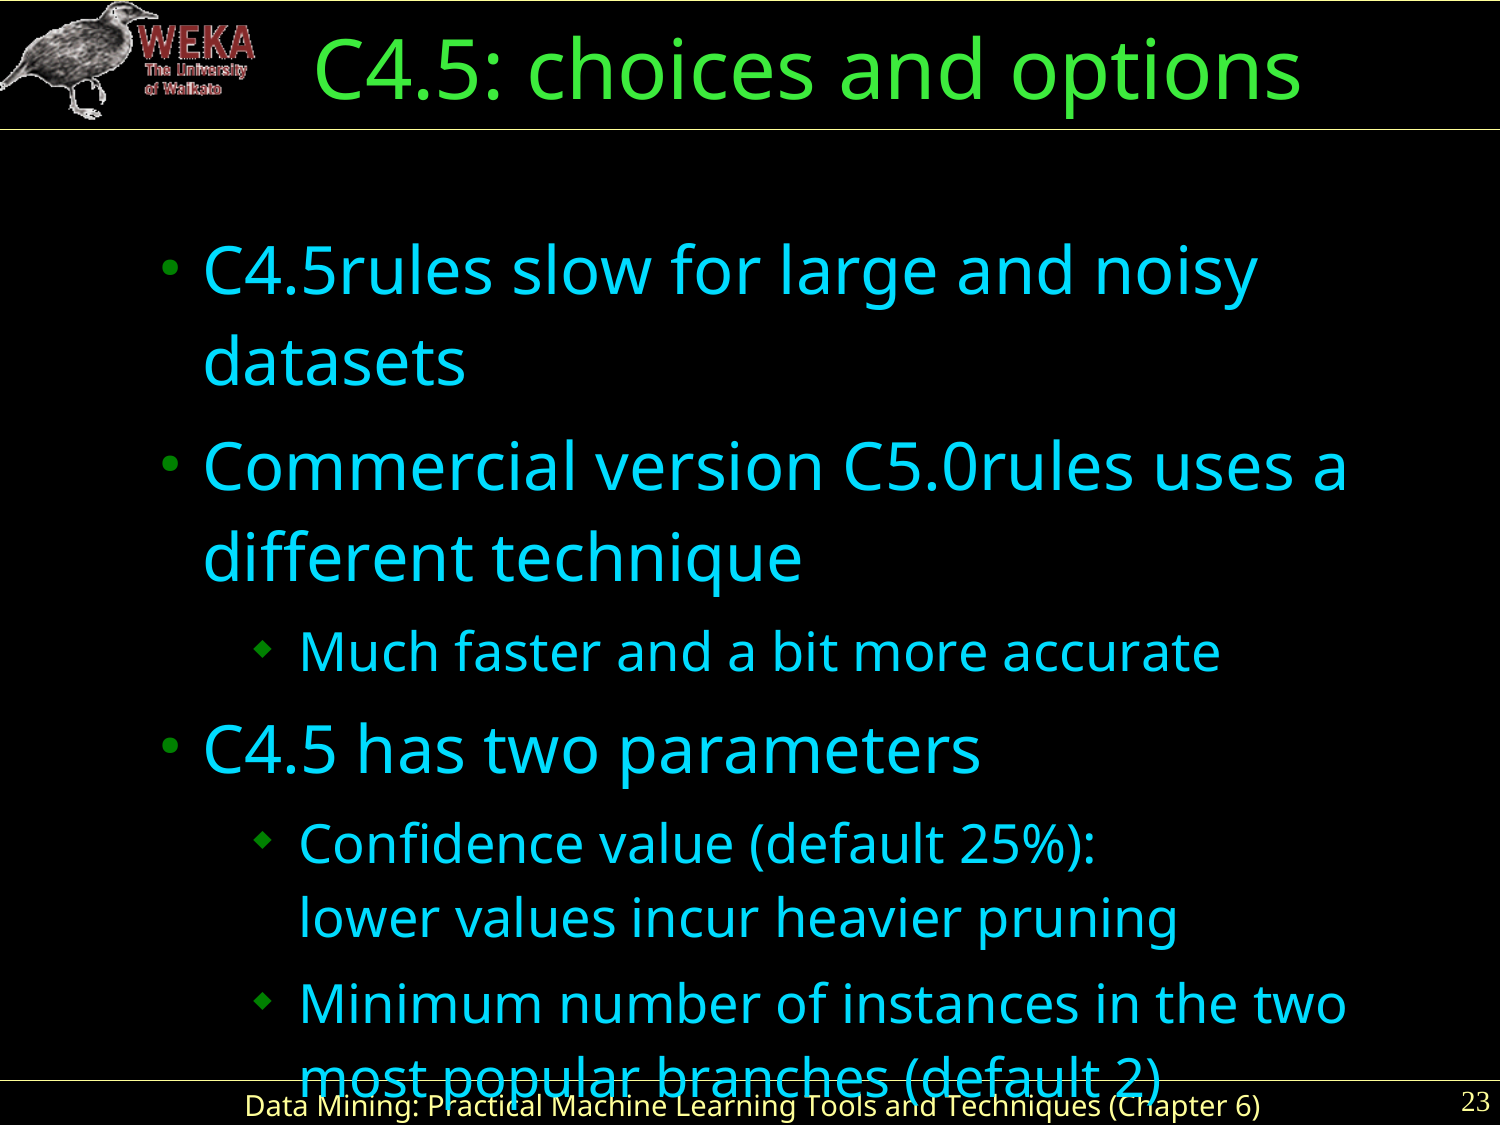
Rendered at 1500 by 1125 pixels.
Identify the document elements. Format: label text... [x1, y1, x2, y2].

list C4.5rules slow for large and noisy datasets Commercial version C5.0rules uses a different technique Much faster and a bit more accurate C4.5 has two parameters Confidence value (default 25%): lower values incur heavier pruning Minimum number of instances in the two most popular branches (default 2) [144, 216, 1383, 1033]
title C4.5: choices and options [297, 0, 1500, 148]
picture [0, 1, 266, 129]
